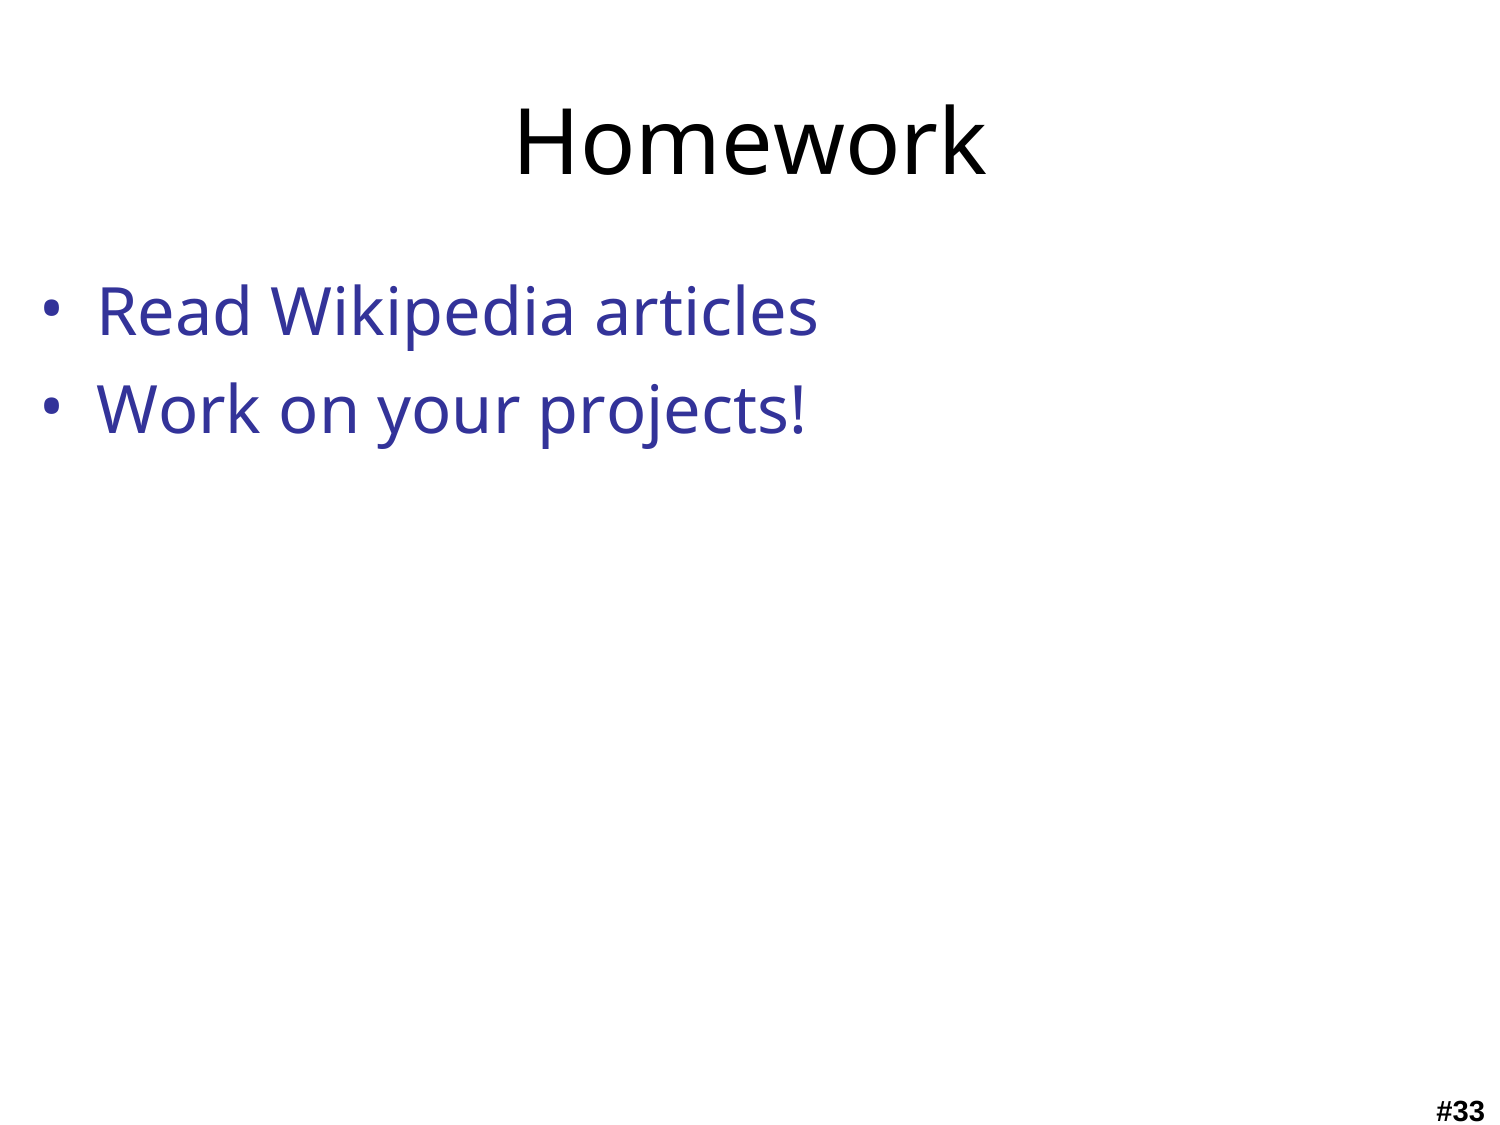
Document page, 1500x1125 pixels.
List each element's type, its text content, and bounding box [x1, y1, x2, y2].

list Read Wikipedia articles Work on your projects! [24, 262, 1476, 1101]
title Homework [24, 45, 1476, 233]
